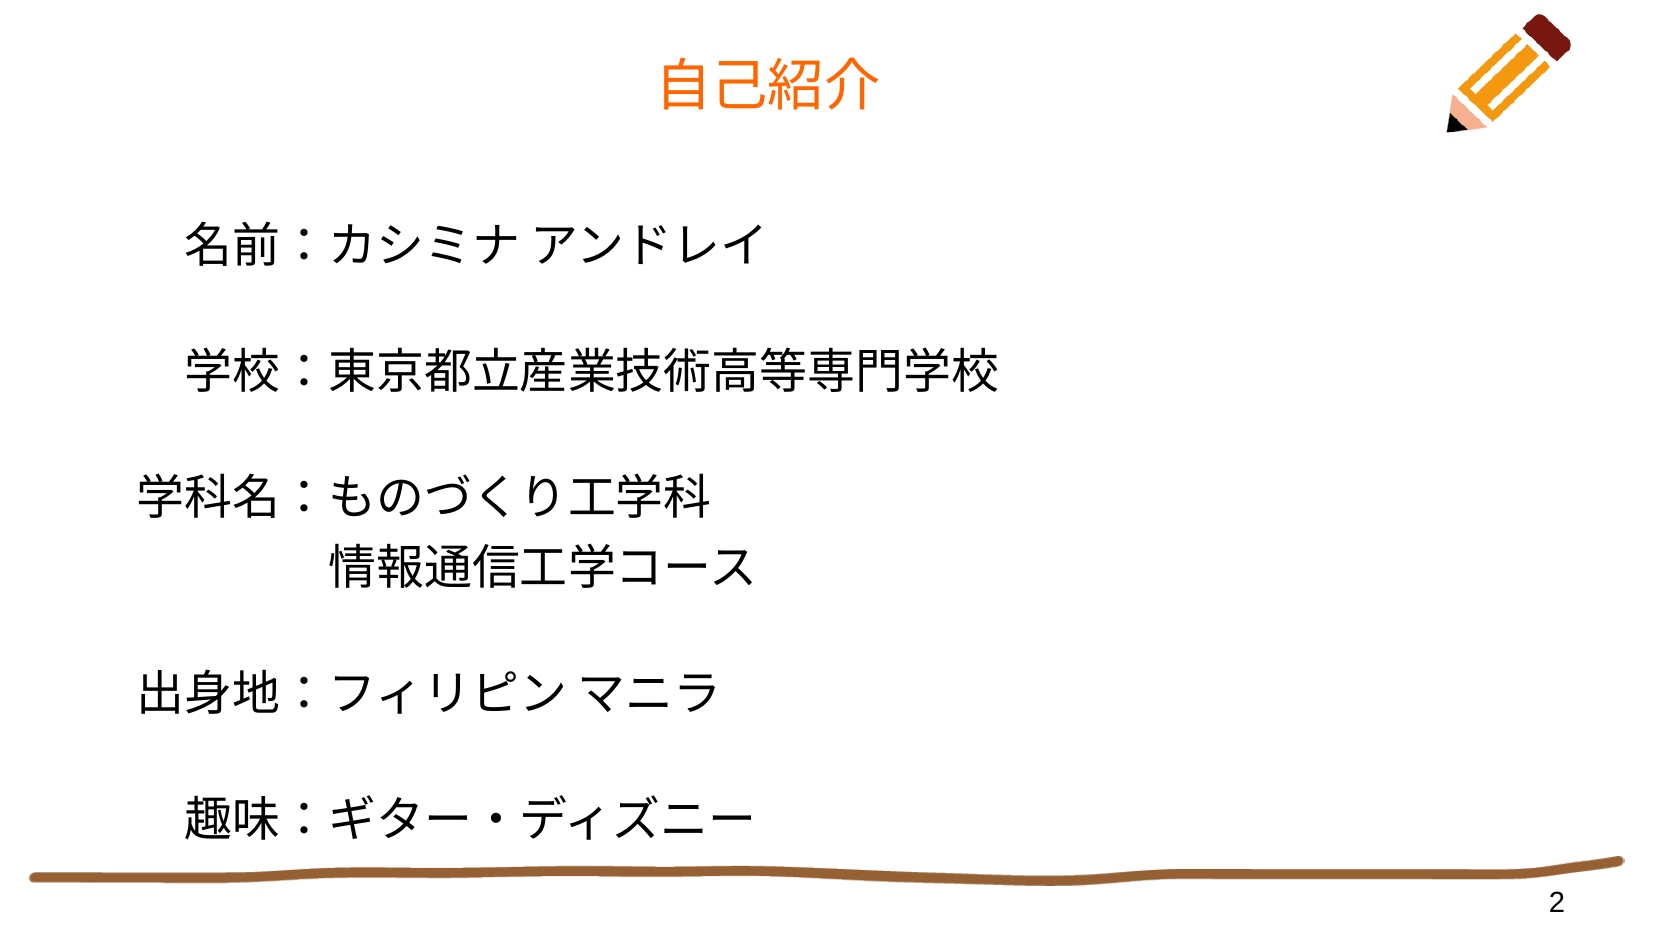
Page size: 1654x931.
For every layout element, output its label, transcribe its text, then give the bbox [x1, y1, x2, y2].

picture [1446, 14, 1571, 133]
list 名前：カシミナ アンドレイ 学校：東京都立産業技術高等専門学校 学科名：ものづくり工学科 情報通信工学コース 出身地：フィリピン マニラ 趣味：ギター・ディズニー [88, 206, 1565, 857]
title 自己紹介 [88, 29, 1447, 133]
picture [29, 856, 1625, 886]
